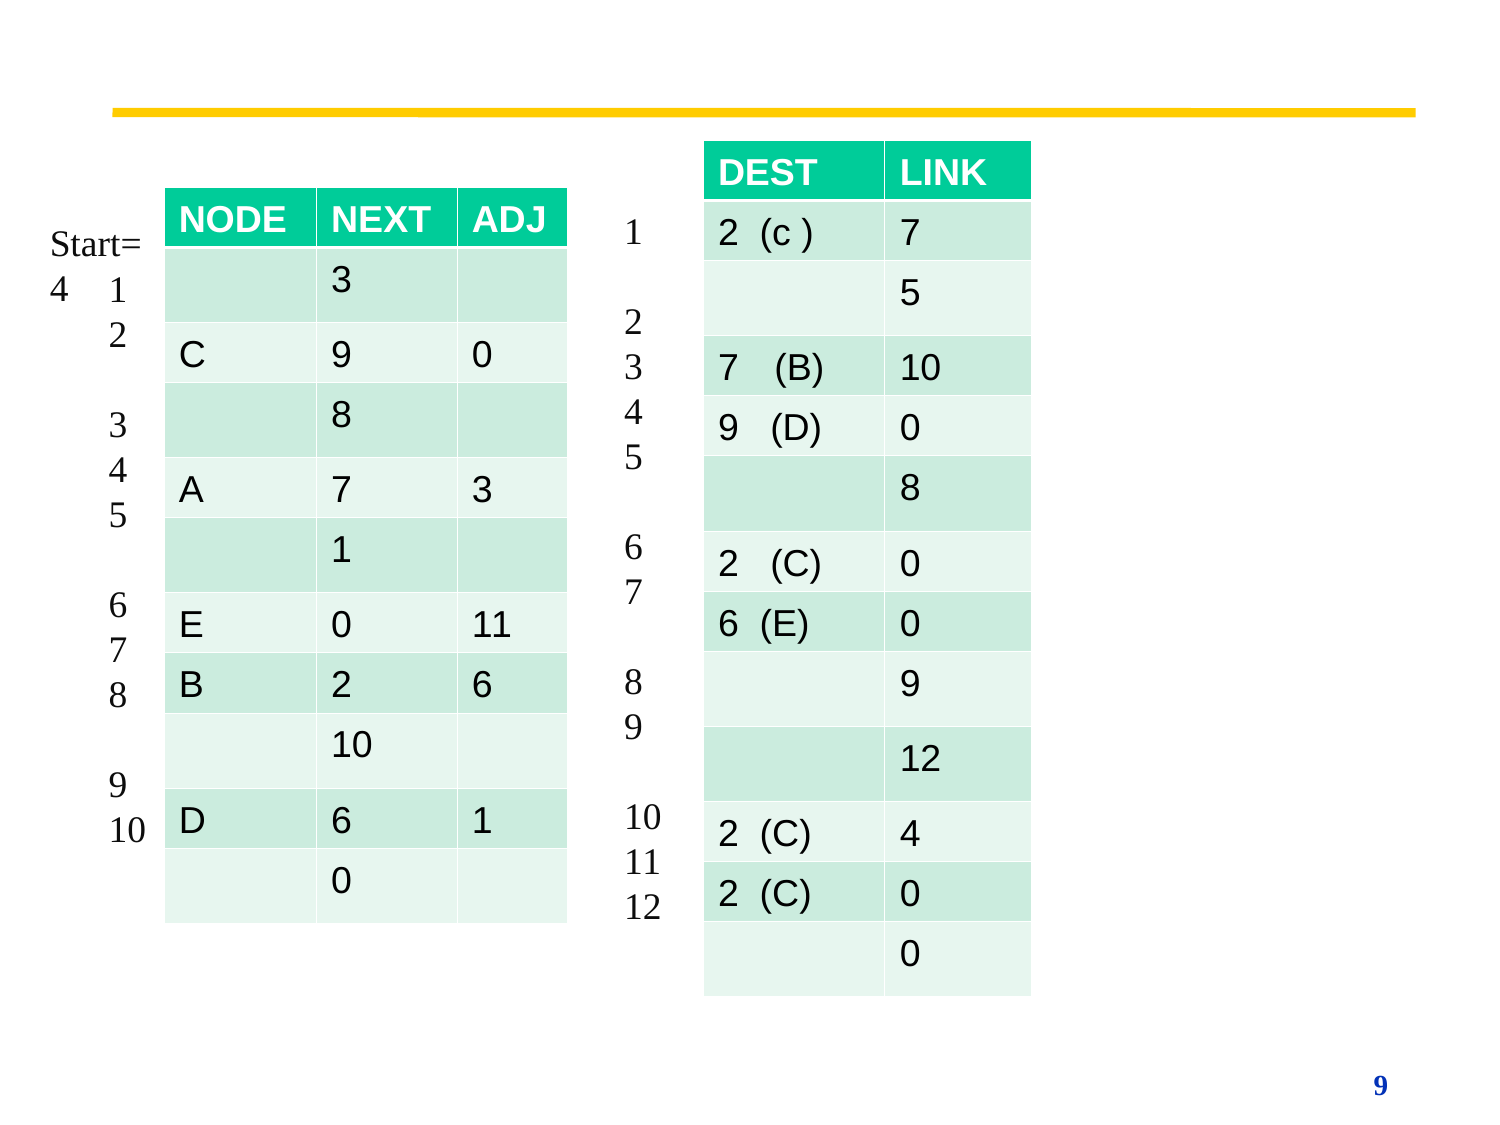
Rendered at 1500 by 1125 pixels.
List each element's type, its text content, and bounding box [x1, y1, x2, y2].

table_cell [704, 922, 884, 996]
table_cell 10 [885, 336, 1031, 395]
table_cell [458, 249, 567, 322]
table_cell [176, 518, 316, 592]
table_cell [165, 249, 316, 322]
table_cell 11 [458, 593, 567, 652]
table_cell 0 [885, 922, 1031, 996]
table_header ADJ [458, 188, 567, 246]
table_cell [165, 849, 316, 923]
table_cell [458, 383, 567, 457]
text_box Start=4 [35, 210, 165, 317]
text_box 1 2 3 4 5 6 7 8 9 10 11 12 [609, 199, 680, 935]
table_cell 3 [458, 458, 567, 517]
table_cell B [176, 653, 316, 713]
table_cell [704, 727, 884, 801]
table_cell 7 [317, 458, 457, 517]
table_cell 2 (c ) [704, 202, 884, 260]
table_cell 9 (D) [704, 396, 884, 455]
table_cell 2 (C) [704, 862, 884, 921]
table_cell 0 [885, 396, 1031, 455]
table_cell 2 (C) [704, 802, 884, 861]
table_cell 5 [885, 261, 1031, 335]
table_cell 9 [317, 323, 457, 382]
table_cell 0 [458, 323, 567, 382]
table_cell 12 [885, 727, 1031, 801]
table_cell 0 [317, 849, 457, 923]
table_cell 8 [317, 383, 457, 457]
table_cell 6 [317, 789, 457, 848]
text_box 1 2 3 4 5 6 7 8 9 10 [93, 257, 176, 859]
table_cell 2 (C) [704, 532, 884, 591]
table_cell C [176, 323, 316, 382]
table_cell 2 [317, 653, 457, 713]
table_cell [704, 456, 884, 531]
table_cell 0 [317, 593, 457, 652]
table_cell [458, 714, 567, 788]
table_cell 0 [885, 592, 1031, 651]
table_cell 4 [885, 802, 1031, 861]
table_cell 10 [317, 714, 457, 788]
table_cell 0 [885, 862, 1031, 921]
table_header NEXT [317, 188, 457, 246]
table_cell 6 (E) [704, 592, 884, 651]
table_cell 1 [458, 789, 567, 848]
table_cell D [176, 789, 316, 848]
table_cell 7 [885, 202, 1031, 260]
table_header DEST [704, 141, 884, 199]
table_cell [704, 261, 884, 335]
table_cell E [176, 593, 316, 652]
table_cell 1 [317, 518, 457, 592]
table_cell [176, 714, 316, 788]
table_cell 8 [885, 456, 1031, 531]
table_header NODE [165, 188, 316, 246]
table_cell 6 [458, 653, 567, 713]
table_cell [458, 849, 567, 923]
table_cell [458, 518, 567, 592]
table_cell [704, 652, 884, 726]
table_cell A [176, 458, 316, 517]
table_cell 9 [885, 652, 1031, 726]
table_cell (B) [704, 336, 884, 395]
table_cell 3 [317, 249, 457, 322]
table_cell [176, 383, 316, 457]
table_header LINK [885, 141, 1031, 199]
table_cell 0 [885, 532, 1031, 591]
